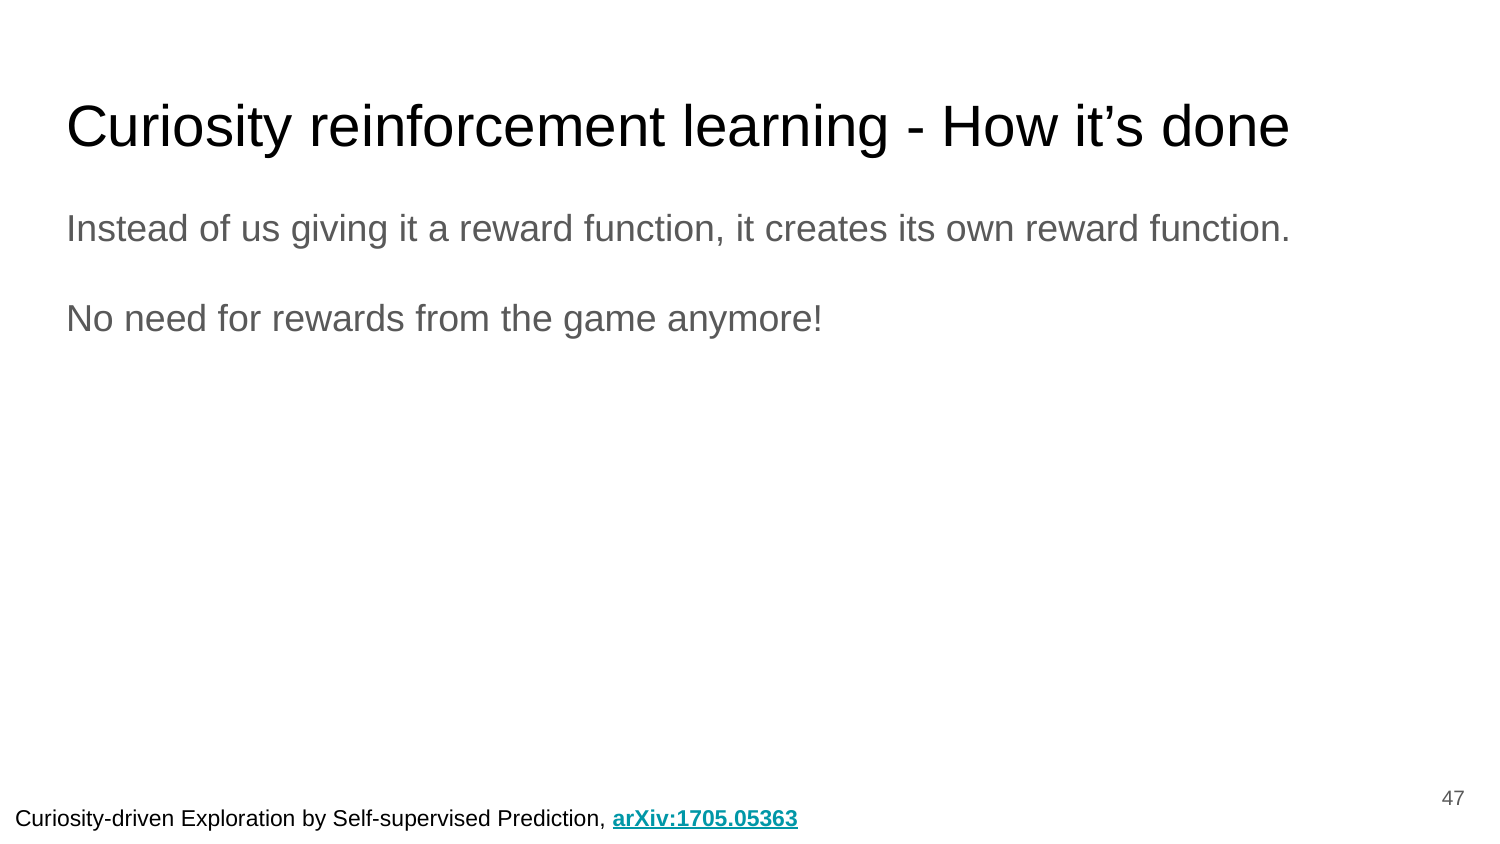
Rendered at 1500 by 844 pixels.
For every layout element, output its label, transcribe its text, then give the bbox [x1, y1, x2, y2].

title Curiosity reinforcement learning - How it’s done [51, 72, 1449, 167]
slide_number <number> [1389, 764, 1480, 830]
text_box Curiosity-driven Exploration by Self-supervised Prediction, arXiv:1705.05363 [0, 788, 976, 844]
list Instead of us giving it a reward function, it creates its own reward function. No need for rewards from the game anymore! [51, 189, 1449, 750]
